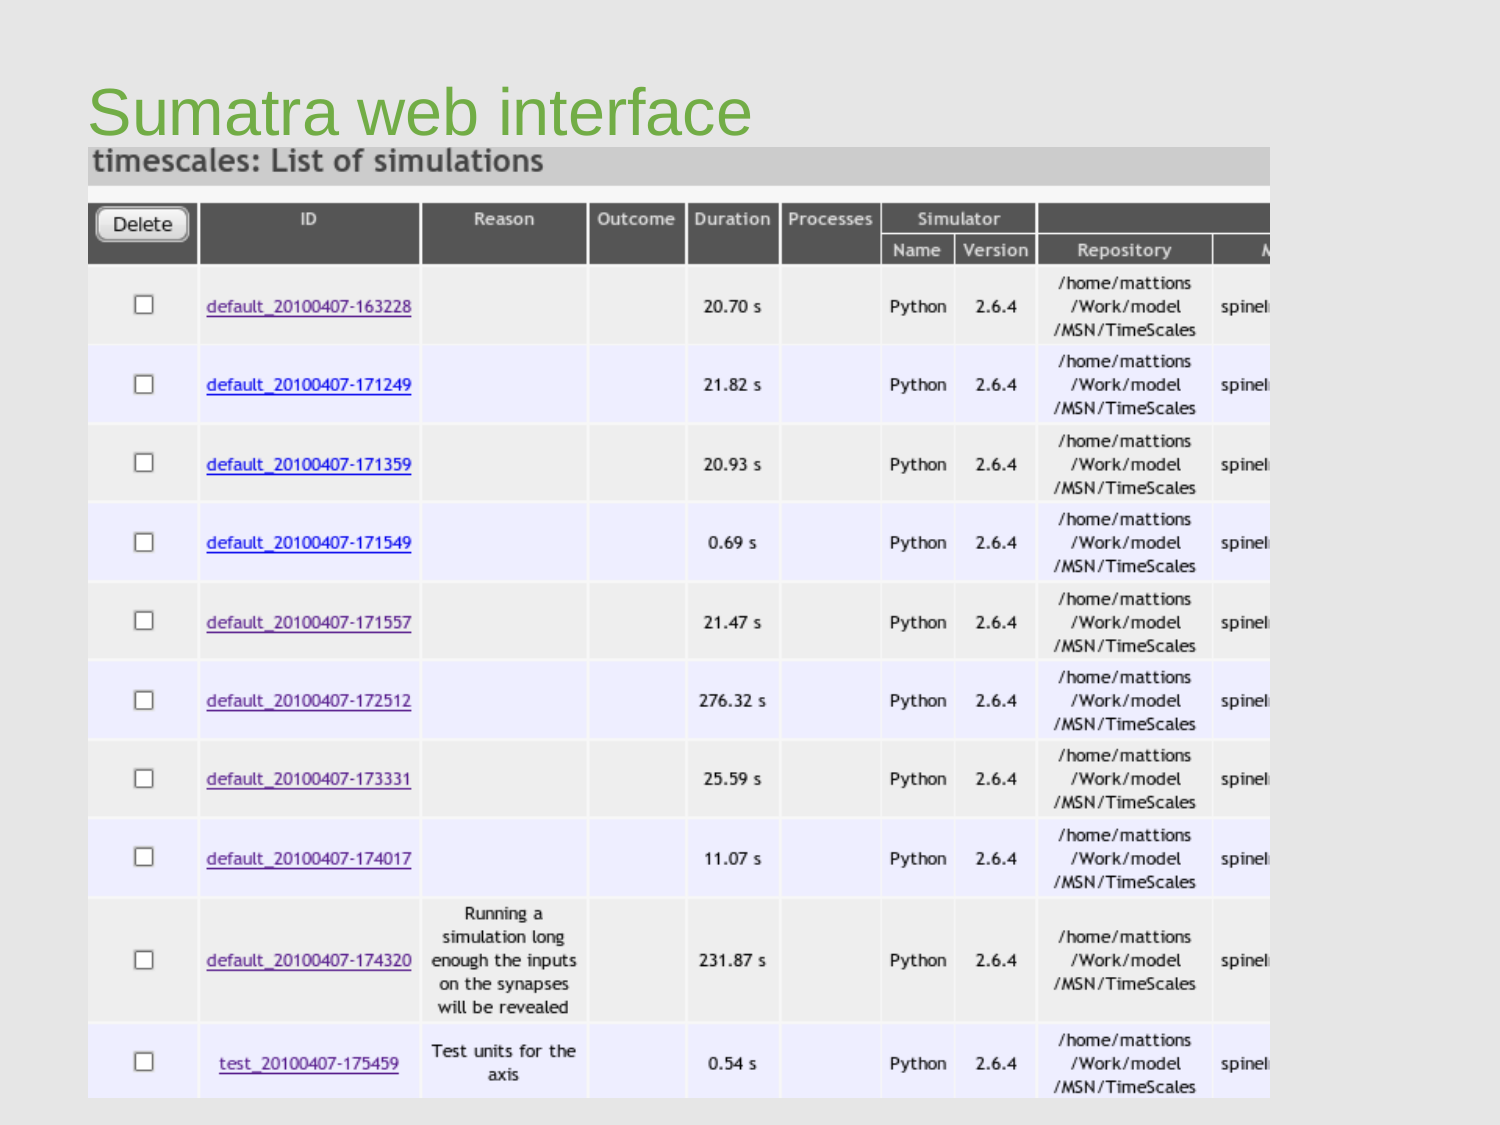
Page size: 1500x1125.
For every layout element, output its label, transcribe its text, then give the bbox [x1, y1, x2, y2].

title Sumatra web interface [87, 57, 1426, 168]
picture [88, 147, 1270, 1098]
